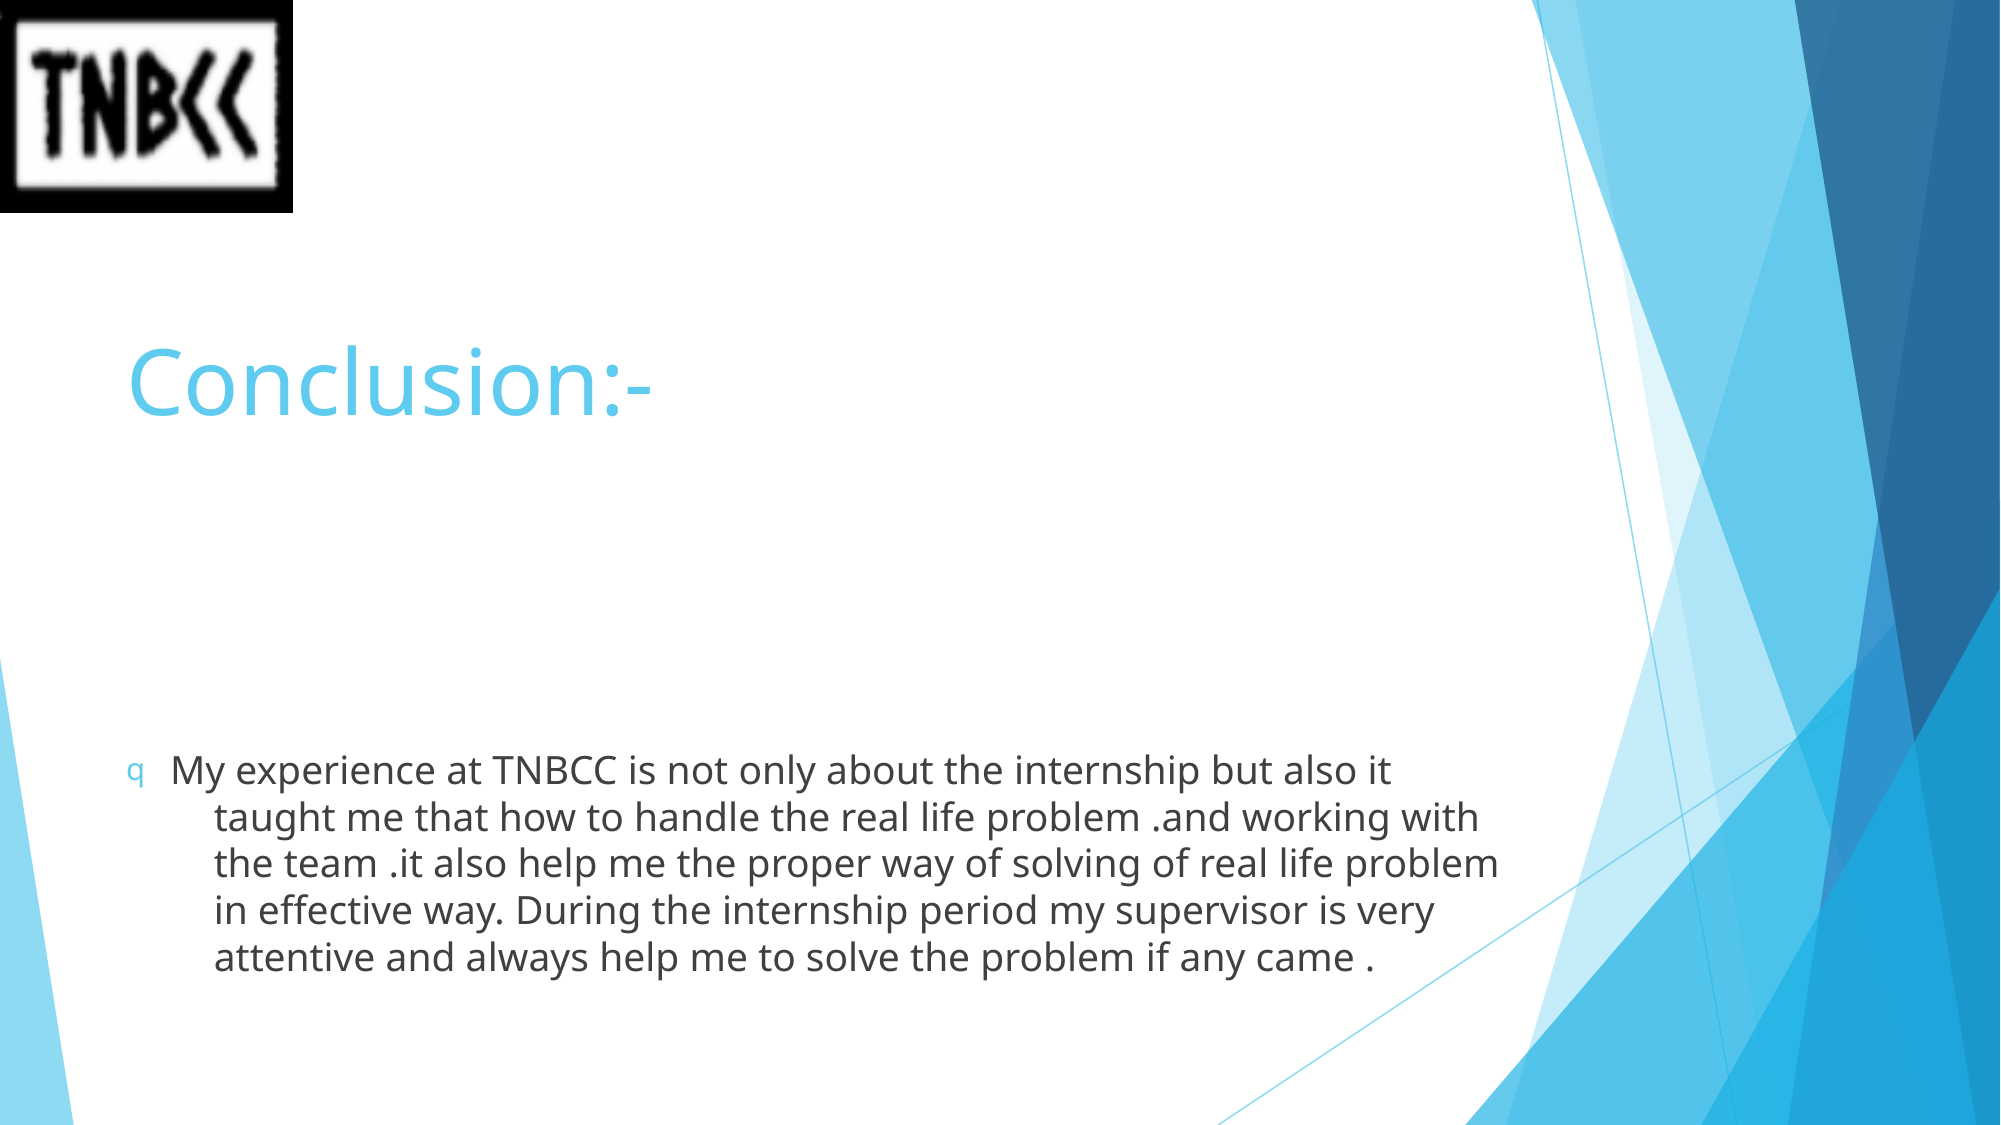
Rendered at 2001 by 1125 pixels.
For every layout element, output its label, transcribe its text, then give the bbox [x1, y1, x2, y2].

picture [0, 0, 293, 213]
title Conclusion:- [111, 99, 1522, 659]
list My experience at TNBCC is not only about the internship but also it taught me that how to handle the real life problem .and working with the team .it also help me the proper way of solving of real life problem in effective way. During the internship period my supervisor is very attentive and always help me to solve the problem if any came . [222, 433, 1633, 949]
